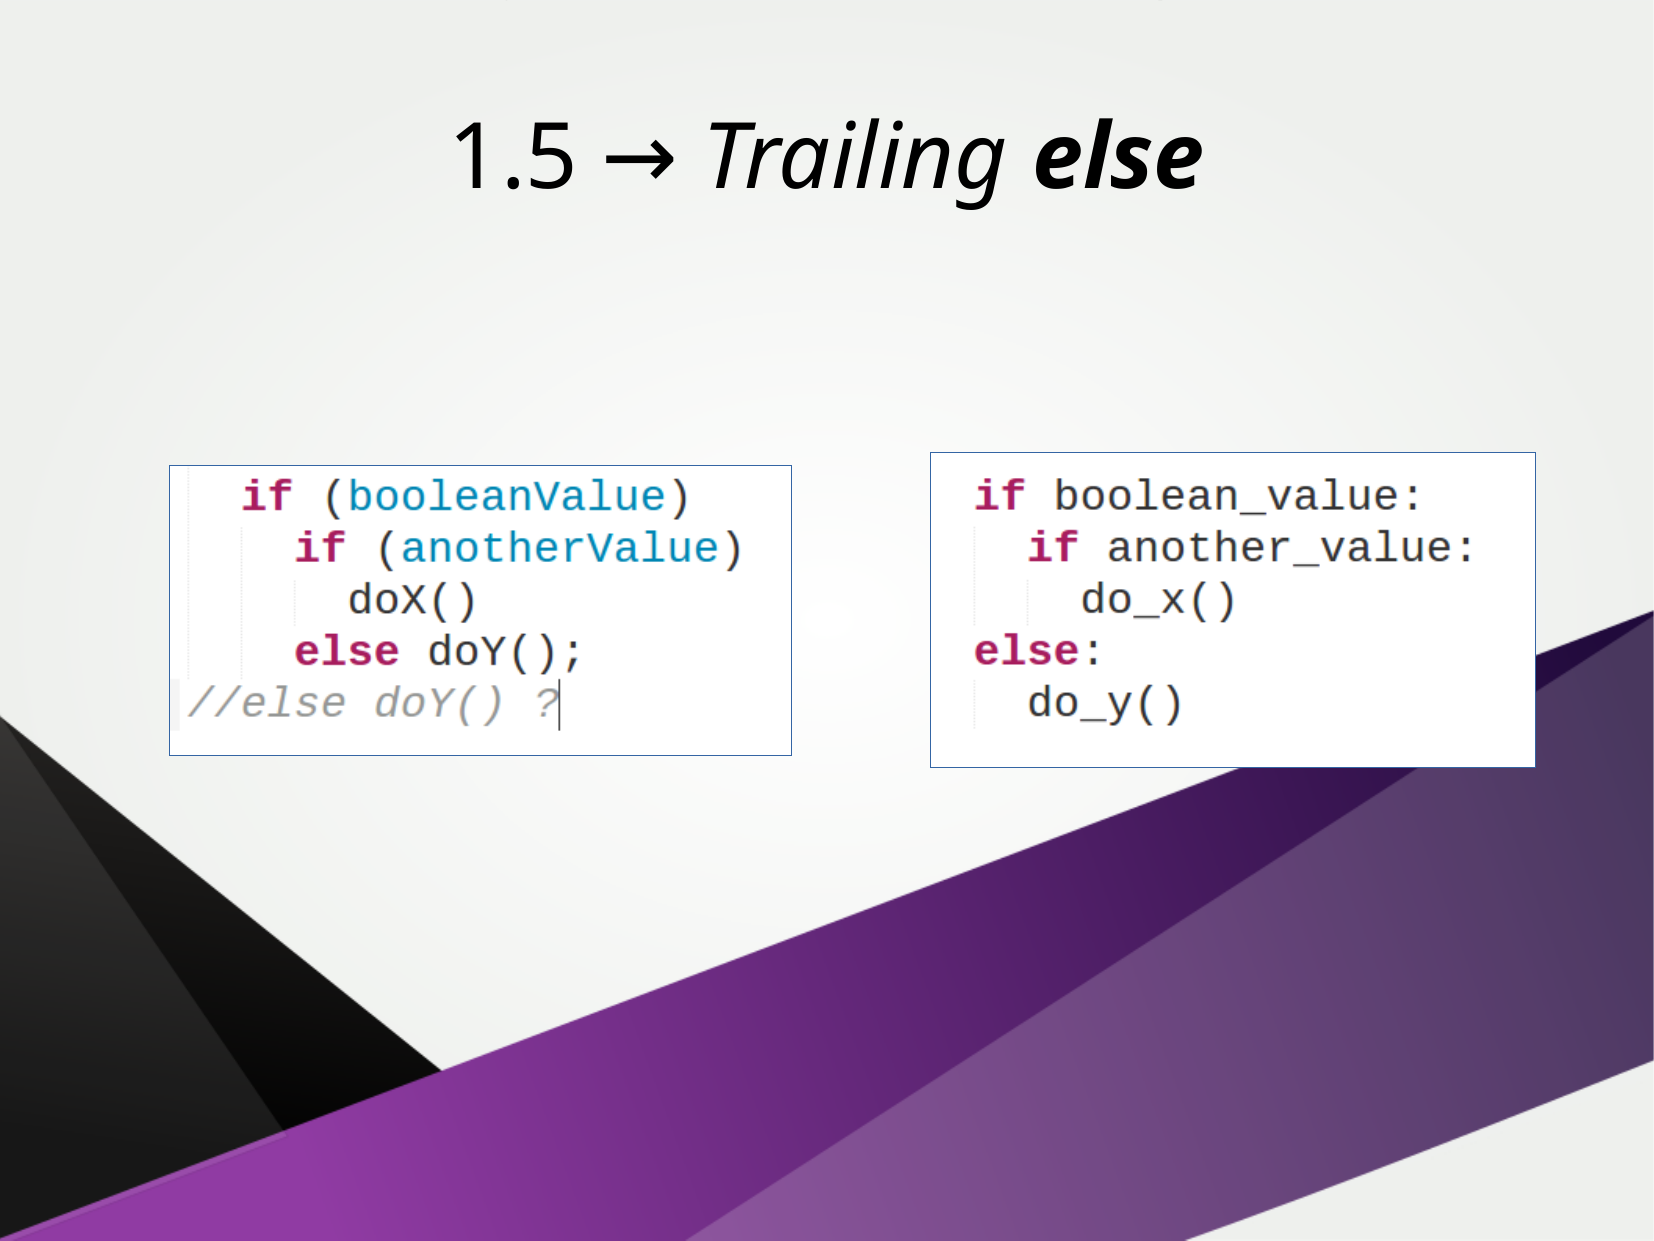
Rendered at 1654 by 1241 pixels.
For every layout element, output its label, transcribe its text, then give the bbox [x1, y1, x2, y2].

picture [0, 0, 1654, 1241]
title 1.5 → Trailing else [82, 49, 1571, 257]
